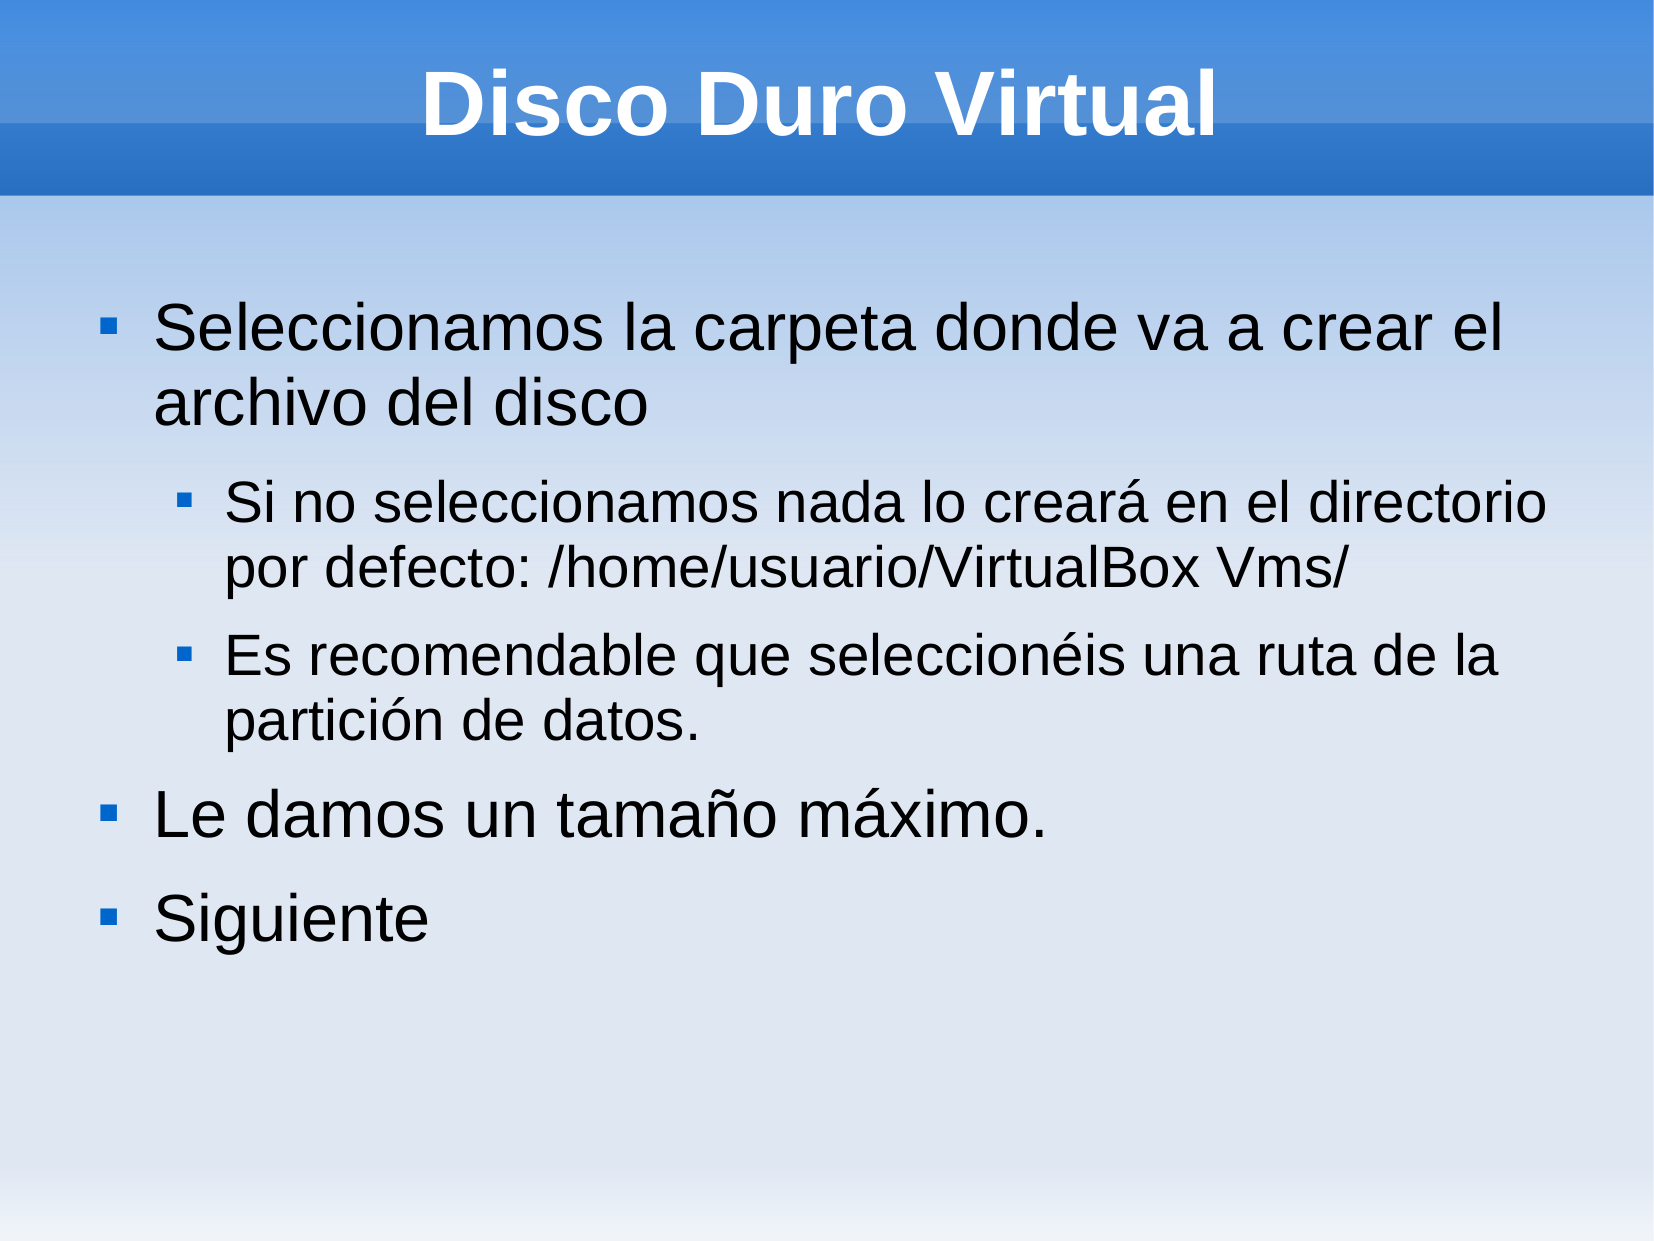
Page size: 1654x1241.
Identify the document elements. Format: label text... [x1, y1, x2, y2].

list Seleccionamos la carpeta donde va a crear el archivo del disco Si no seleccionamos nada lo creará en el directorio por defecto: /home/usuario/VirtualBox Vms/ Es recomendable que seleccionéis una ruta de la partición de datos. Le damos un tamaño máximo. Siguiente [82, 290, 1571, 1109]
title Disco Duro Virtual [76, 0, 1565, 208]
picture [0, 0, 1654, 1241]
